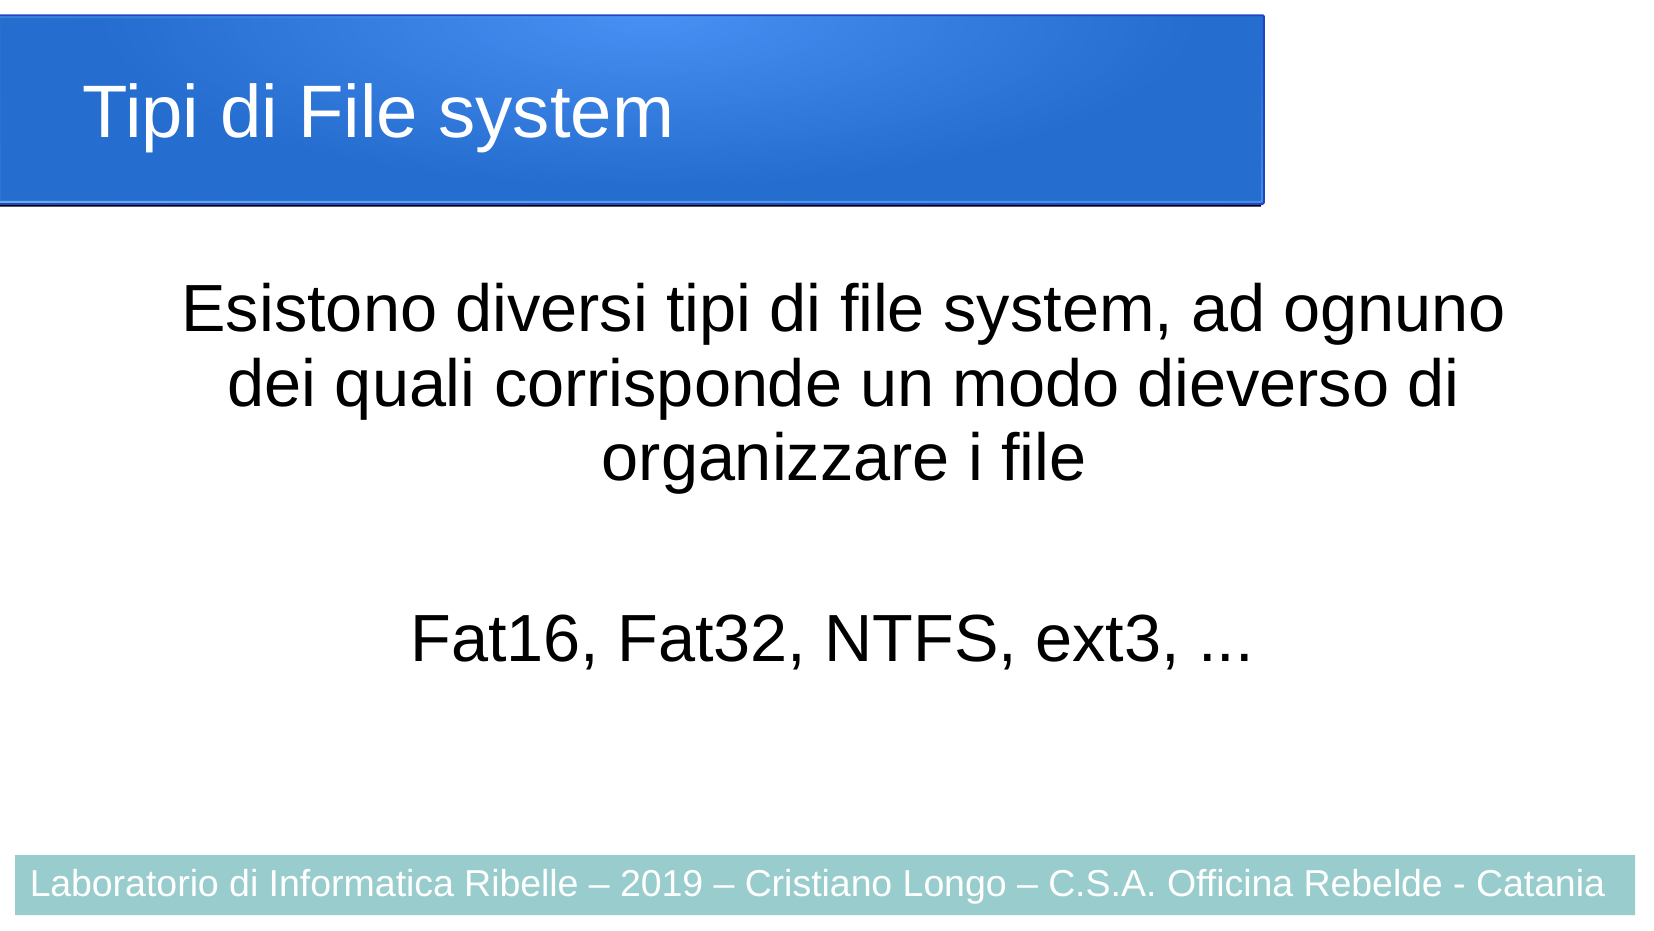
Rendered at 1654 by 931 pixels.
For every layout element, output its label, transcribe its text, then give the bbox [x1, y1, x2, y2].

title Tipi di File system [82, 35, 1235, 189]
text_box Fat16, Fat32, NTFS, ext3, ... [120, 557, 1546, 719]
subtitle Esistono diversi tipi di file system, ad ognuno dei quali corrisponde un modo dieverso di organizzare i file [131, 270, 1557, 496]
text_box Laboratorio di Informatica Ribelle – 2019 – Cristiano Longo – C.S.A. Officina Rebelde - Catania [15, 855, 1636, 916]
